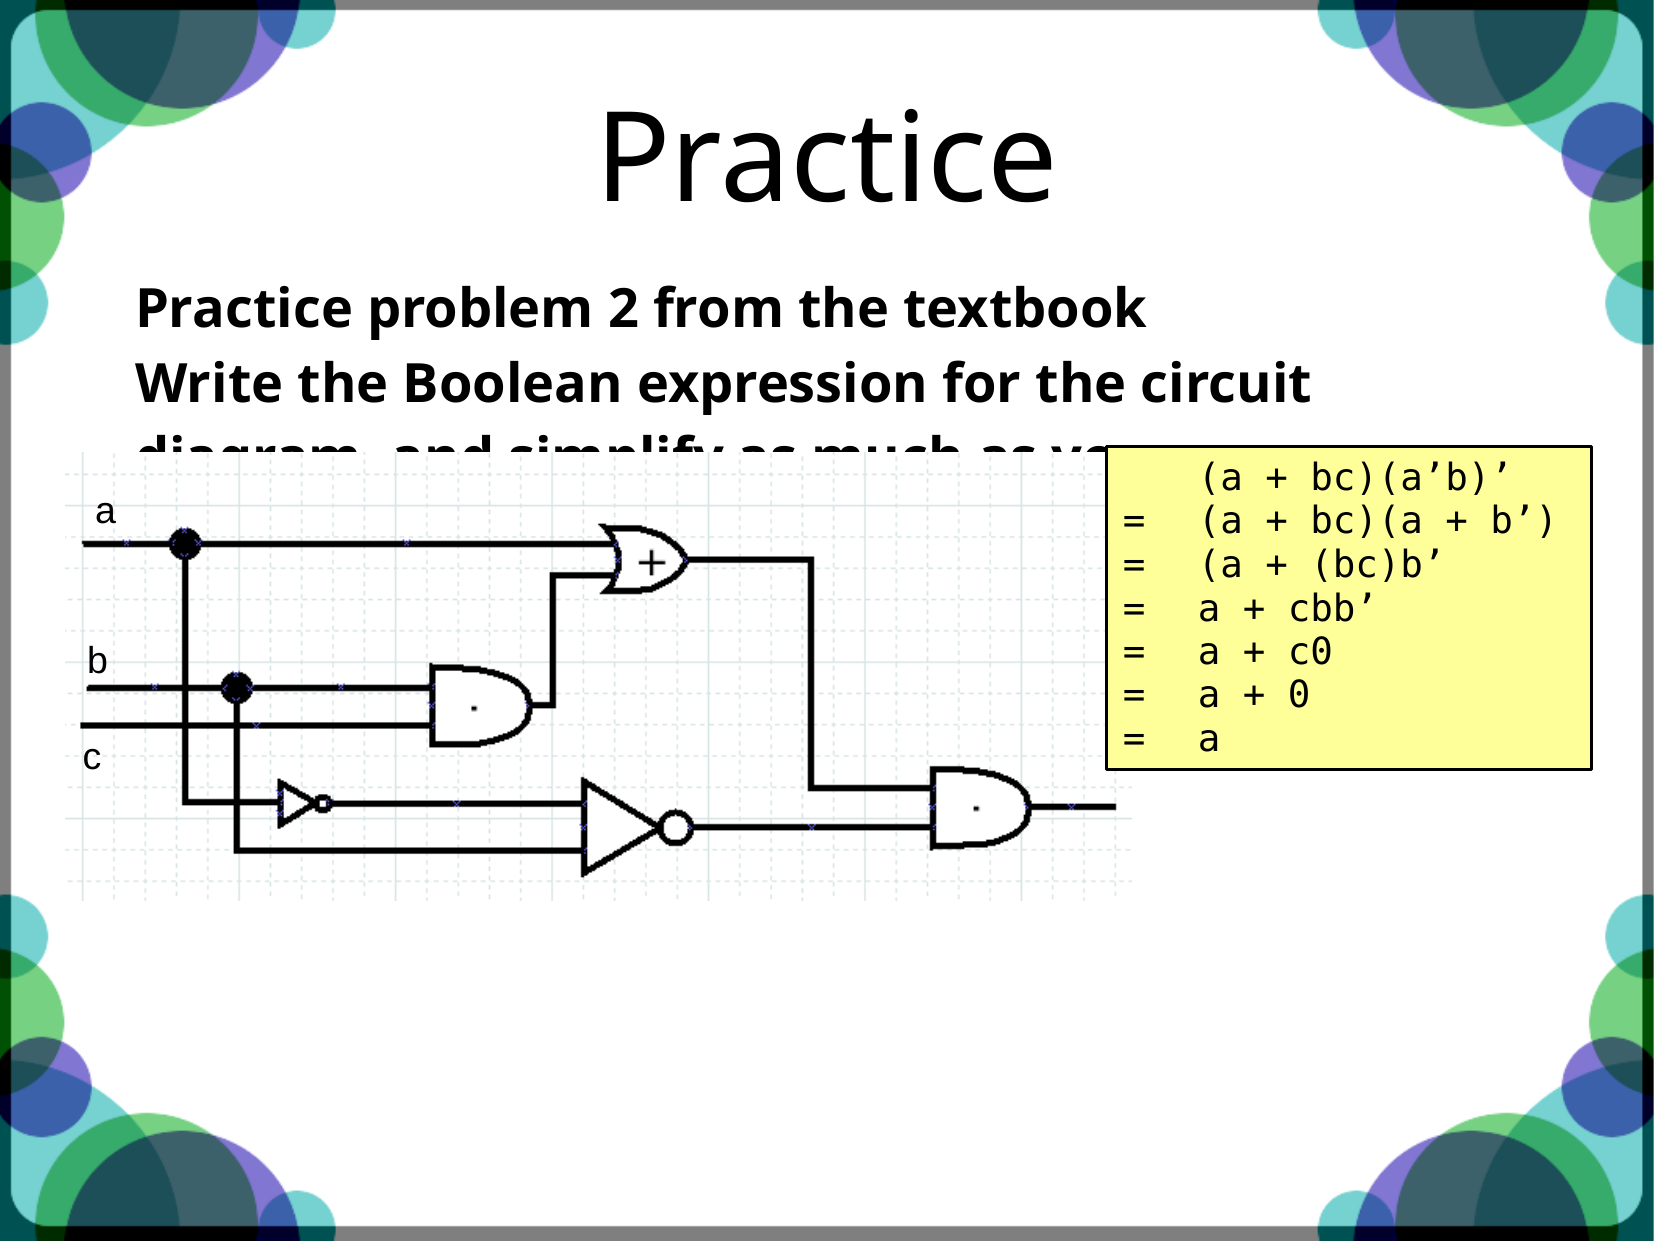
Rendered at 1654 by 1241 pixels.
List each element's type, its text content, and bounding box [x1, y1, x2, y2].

text_box c [68, 727, 110, 785]
text_box b [72, 632, 113, 690]
text_box a [80, 482, 131, 540]
text_box Practice problem 2 from the textbook Write the Boolean expression for the circuit diagram, and simplify as much as you can. [135, 771, 1531, 943]
title Practice [82, 49, 1571, 257]
text_box (a + bc)(a’b)’ = (a + bc)(a + b’) = (a + (bc)b’ = a + cbb’ = a + c0 = a + 0 = a [1106, 446, 1592, 767]
text_box Practice problem 2 from the textbook Write the Boolean expression for the circuit diagram, and simplify as much as you can. [135, 270, 1531, 452]
picture [0, 0, 1654, 1241]
